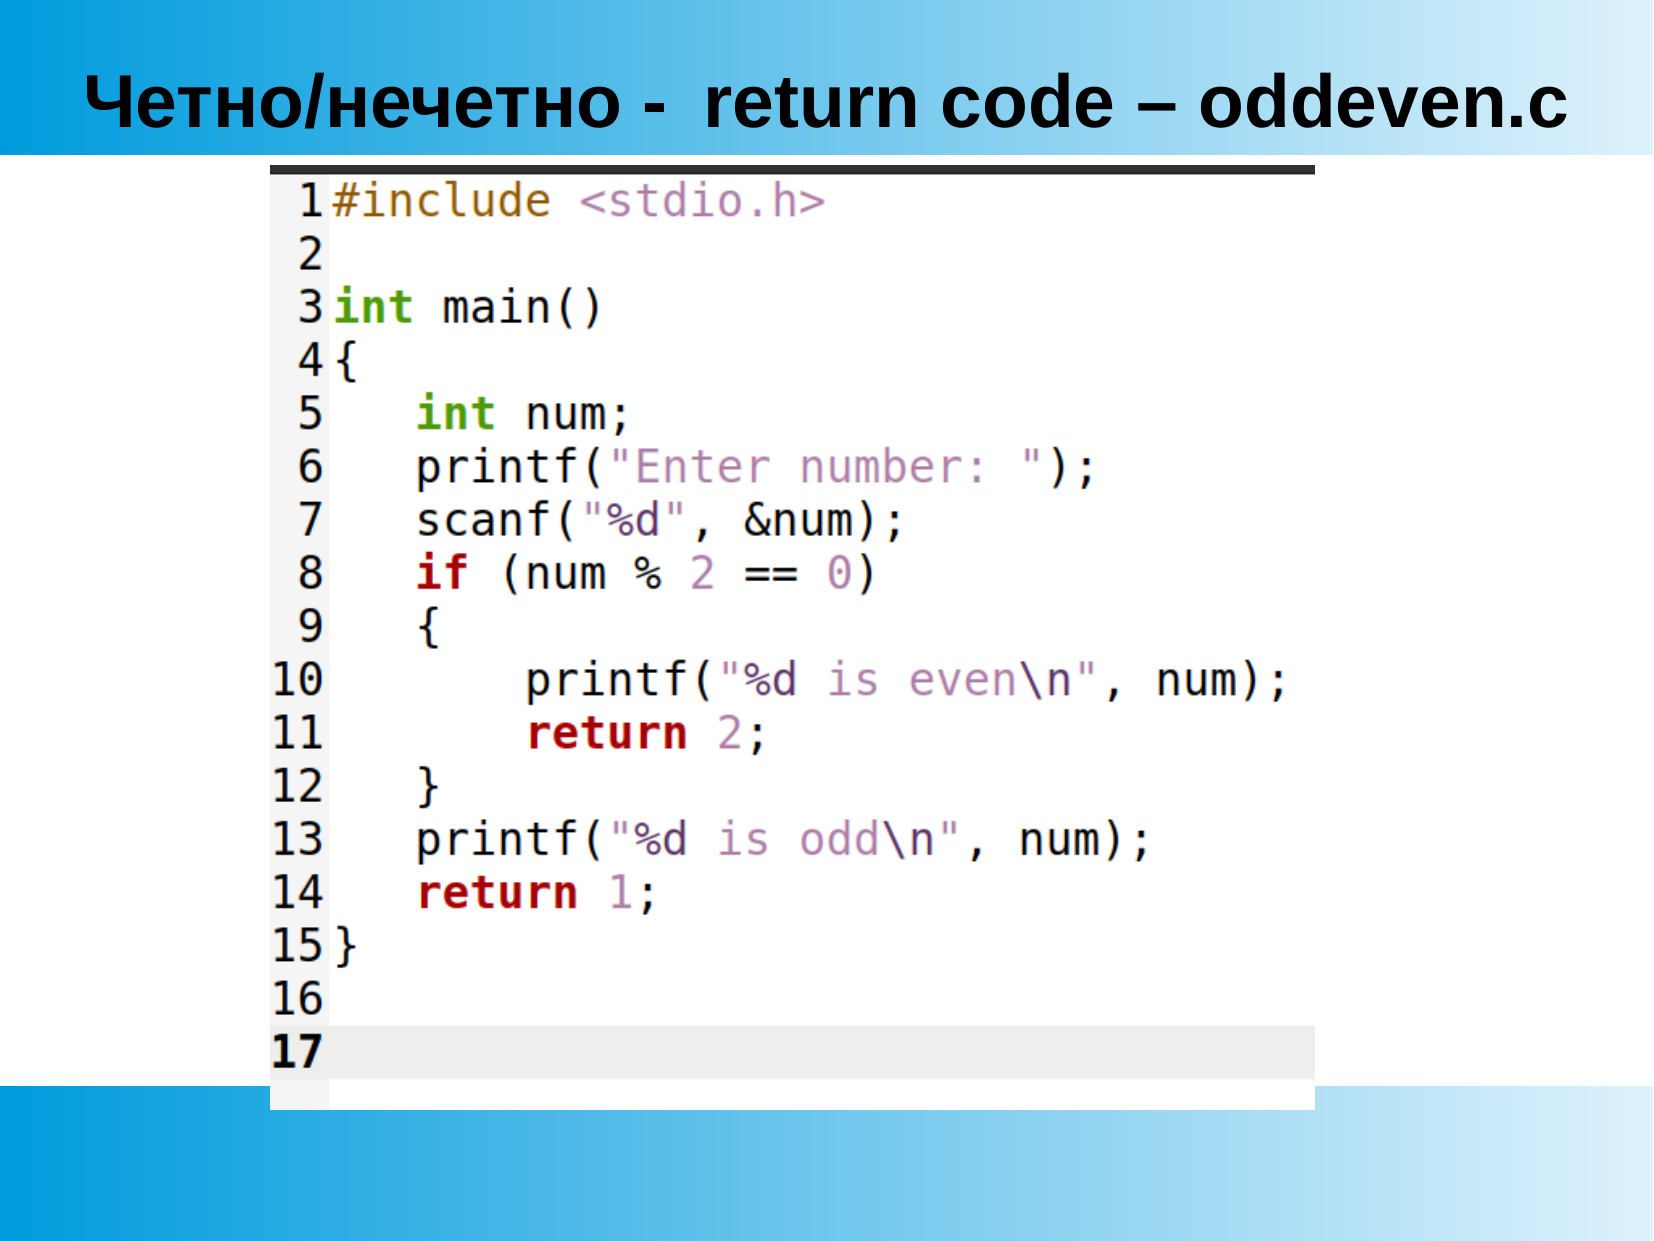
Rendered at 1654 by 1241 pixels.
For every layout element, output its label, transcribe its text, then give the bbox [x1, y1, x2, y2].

title Четно/нечетно - return code – oddeven.c [82, 49, 1571, 155]
picture [270, 165, 1315, 1111]
